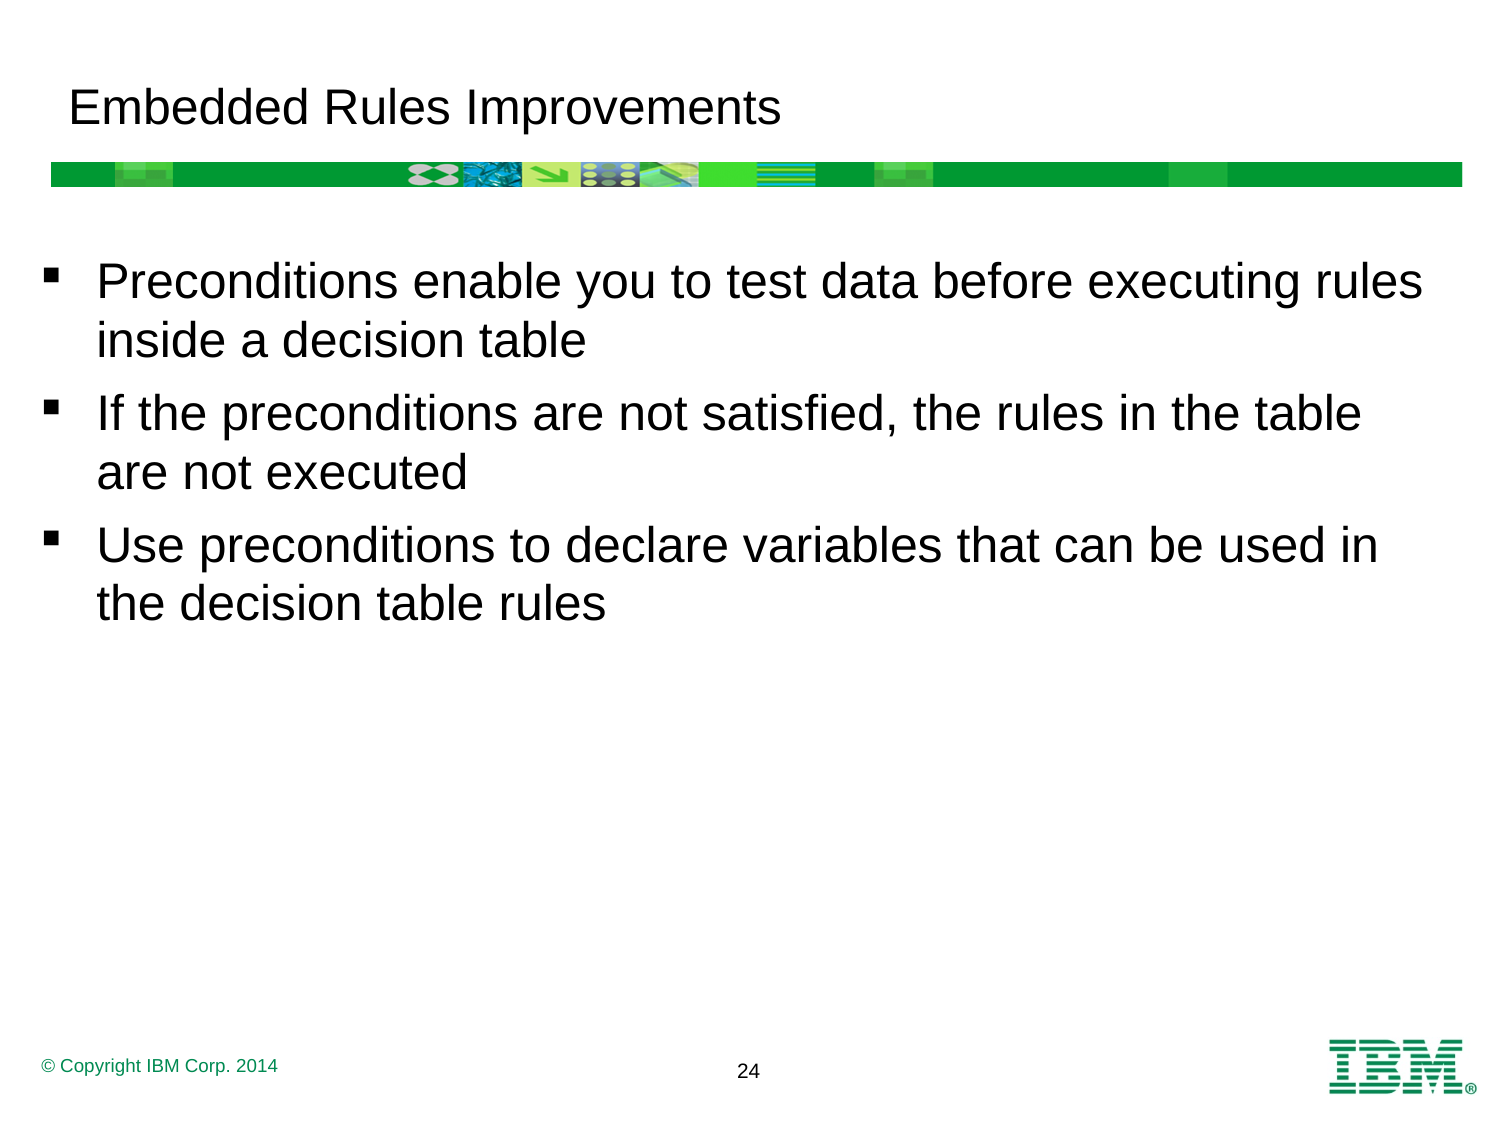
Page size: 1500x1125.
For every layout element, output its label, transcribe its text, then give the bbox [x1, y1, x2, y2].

title Embedded Rules Improvements [53, 69, 1239, 144]
list Preconditions enable you to test data before executing rules inside a decision table If the preconditions are not satisfied, the rules in the table are not executed Use preconditions to declare variables that can be used in the decision table rules [24, 243, 1463, 1038]
picture [1327, 1037, 1479, 1096]
picture [50, 161, 1463, 189]
